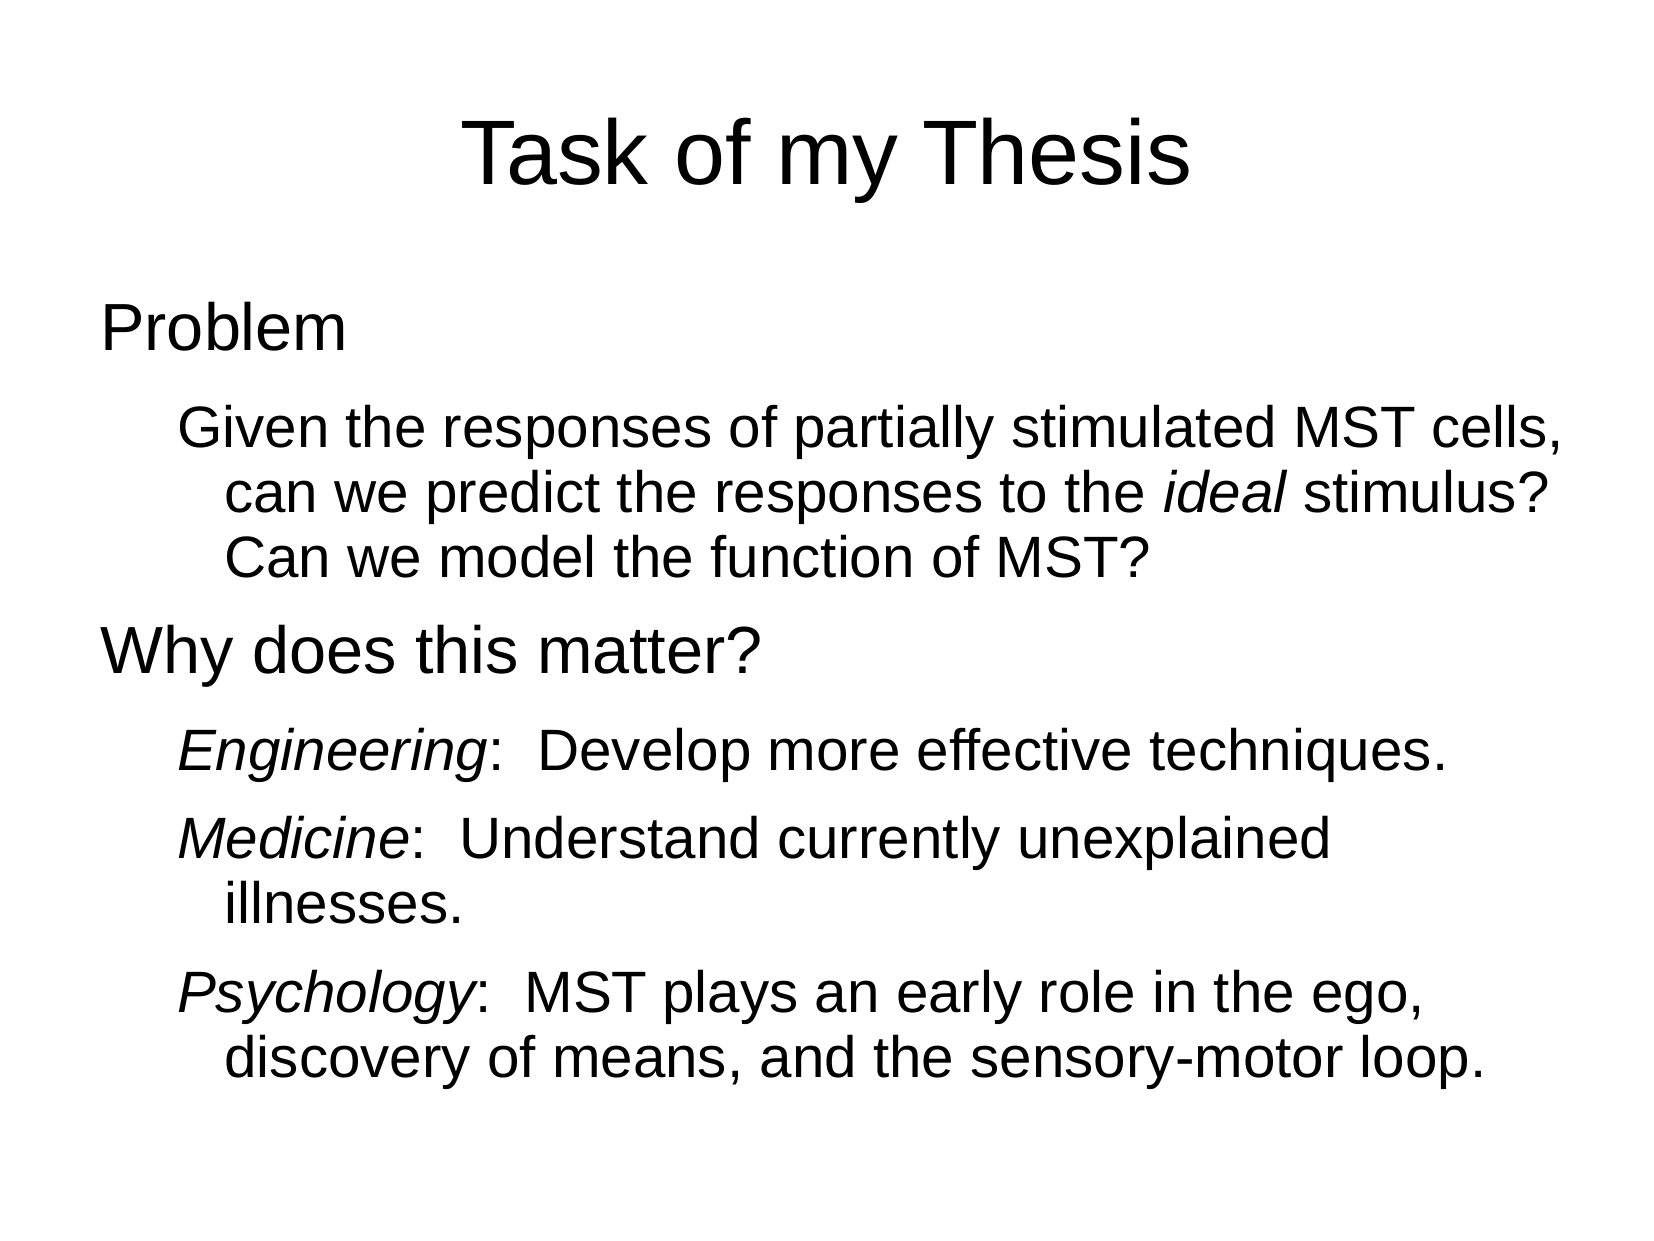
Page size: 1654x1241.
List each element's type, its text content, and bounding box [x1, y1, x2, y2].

title Task of my Thesis [82, 56, 1571, 250]
list Problem Given the responses of partially stimulated MST cells, can we predict the responses to the ideal stimulus? Can we model the function of MST? Why does this matter? Engineering: Develop more effective techniques. Medicine: Understand currently unexplained illnesses. Psychology: MST plays an early role in the ego, discovery of means, and the sensory-motor loop. [82, 290, 1571, 1094]
